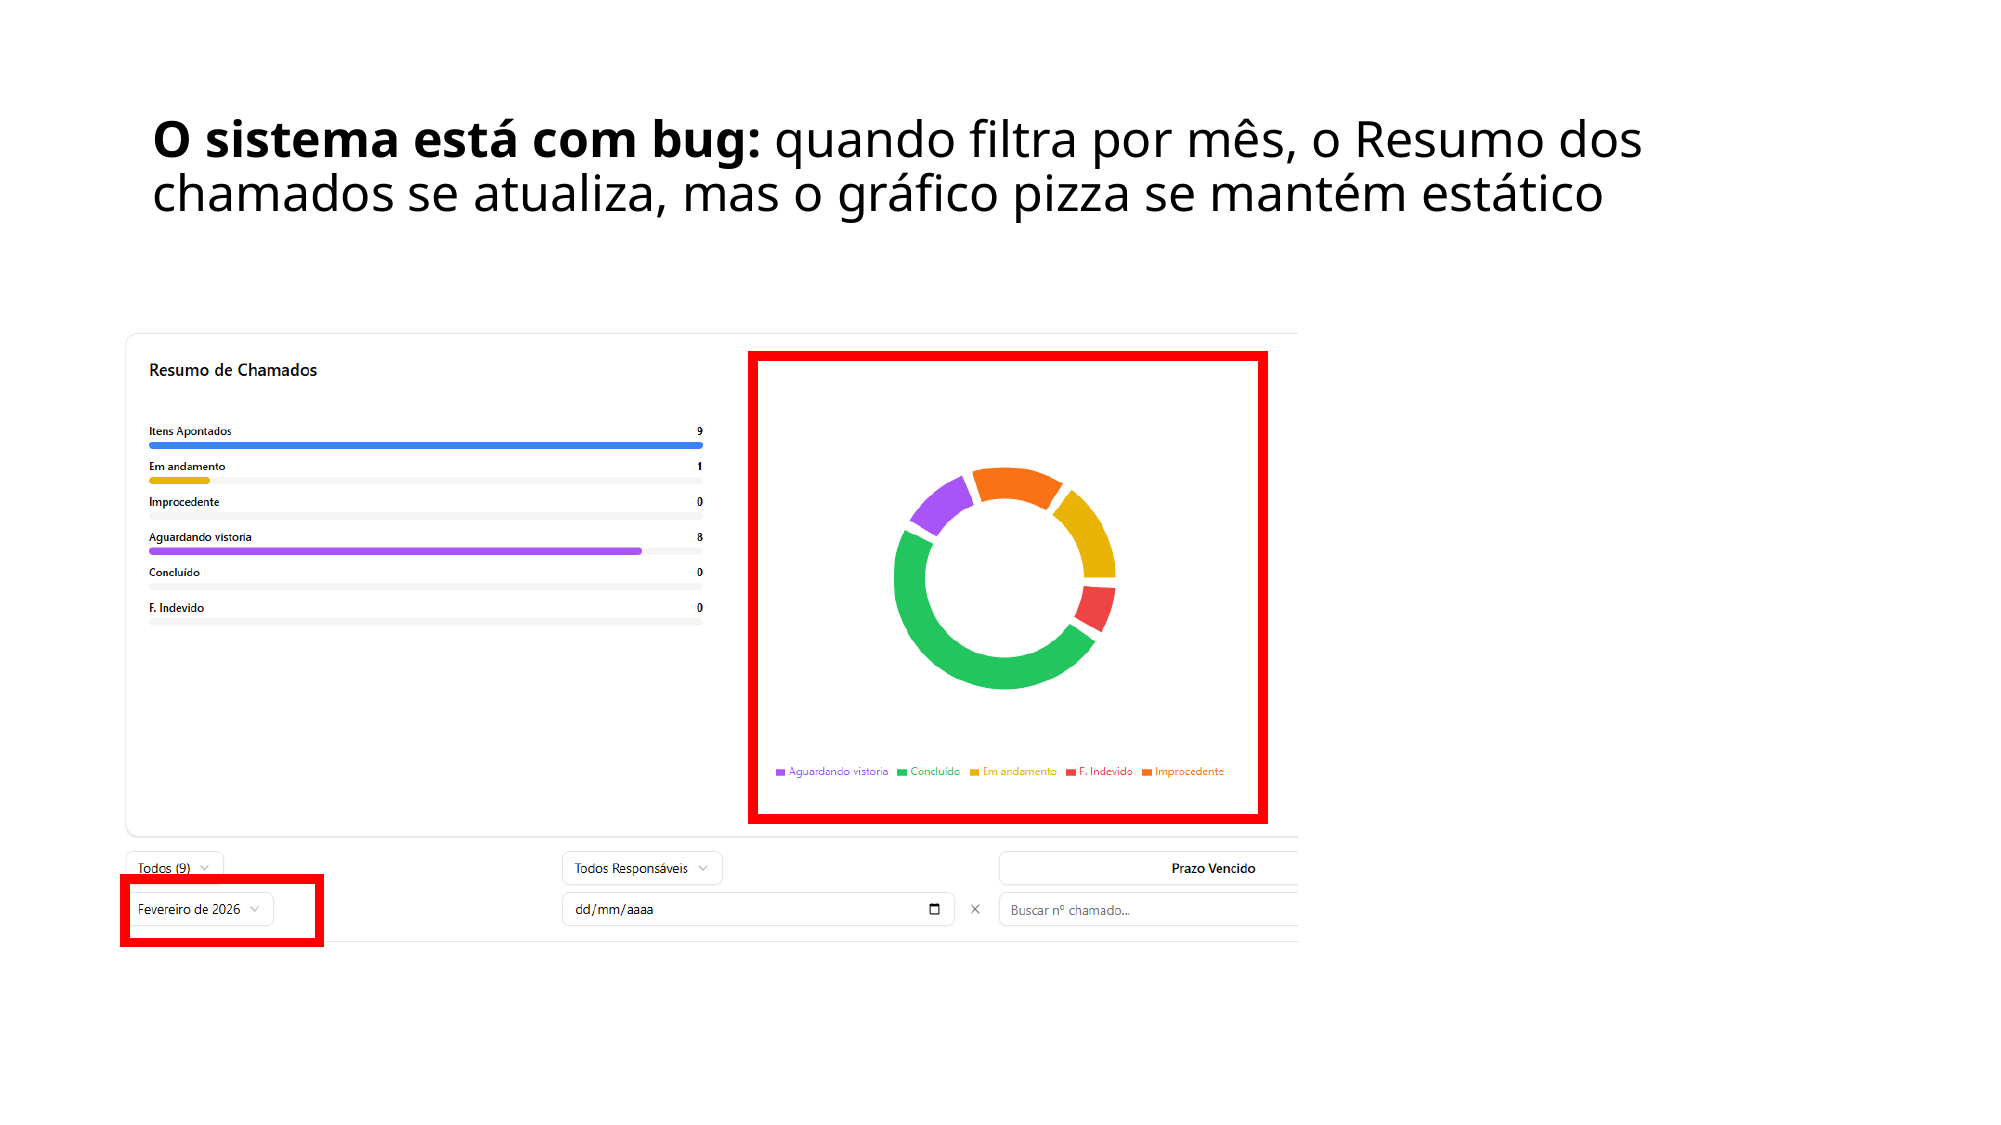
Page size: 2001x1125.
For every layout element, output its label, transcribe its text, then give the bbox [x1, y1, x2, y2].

picture [130, 884, 315, 938]
picture [113, 311, 1298, 943]
title O sistema está com bug: quando filtra por mês, o Resumo dos chamados se atualiza, mas o gráfico pizza se mantém estático [137, 59, 1863, 278]
